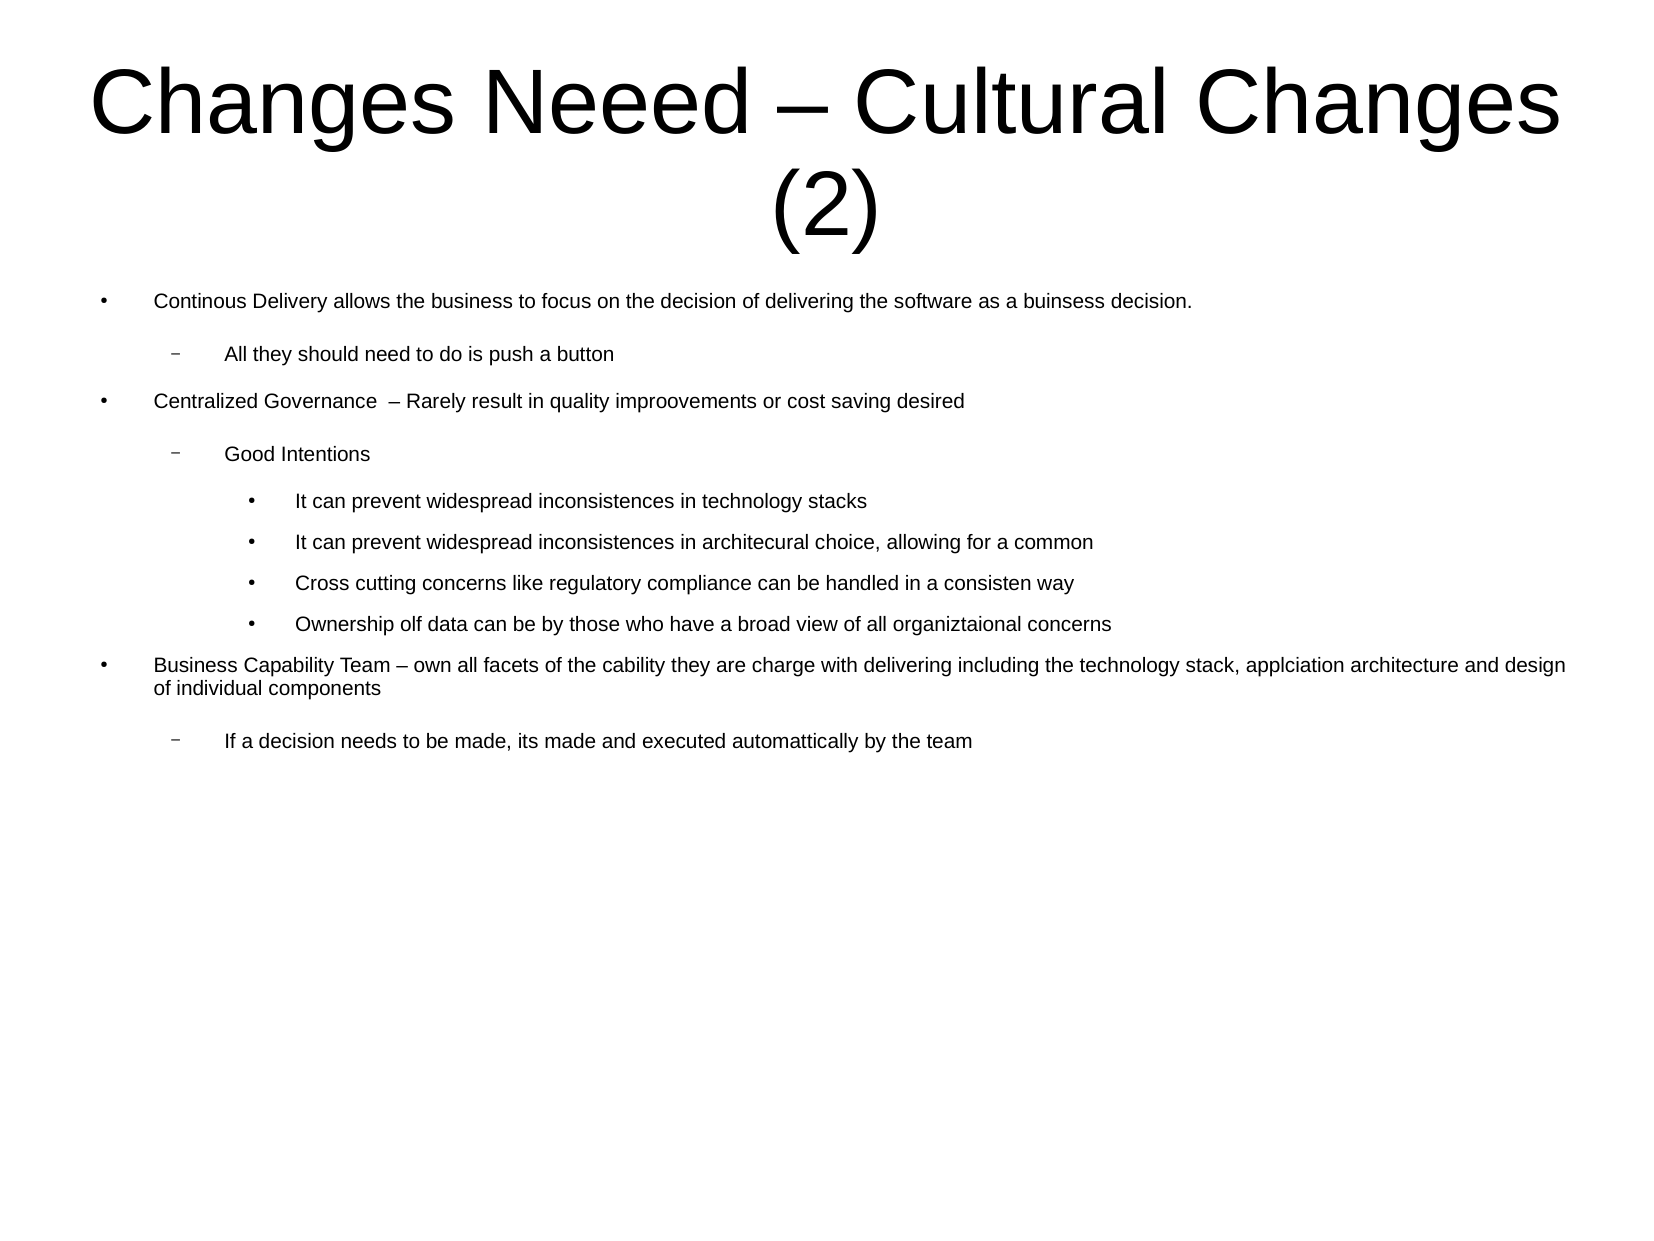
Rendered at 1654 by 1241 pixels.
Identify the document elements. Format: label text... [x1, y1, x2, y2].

title Changes Neeed – Cultural Changes (2) [82, 49, 1571, 257]
list Continous Delivery allows the business to focus on the decision of delivering the software as a buinsess decision. All they should need to do is push a button Centralized Governance – Rarely result in quality improovements or cost saving desired Good Intentions It can prevent widespread inconsistences in technology stacks It can prevent widespread inconsistences in architecural choice, allowing for a common Cross cutting concerns like regulatory compliance can be handled in a consisten way Ownership olf data can be by those who have a broad view of all organiztaional concerns Business Capability Team – own all facets of the cability they are charge with delivering including the technology stack, applciation architecture and design of individual components If a decision needs to be made, its made and executed automattically by the team [82, 290, 1571, 1186]
